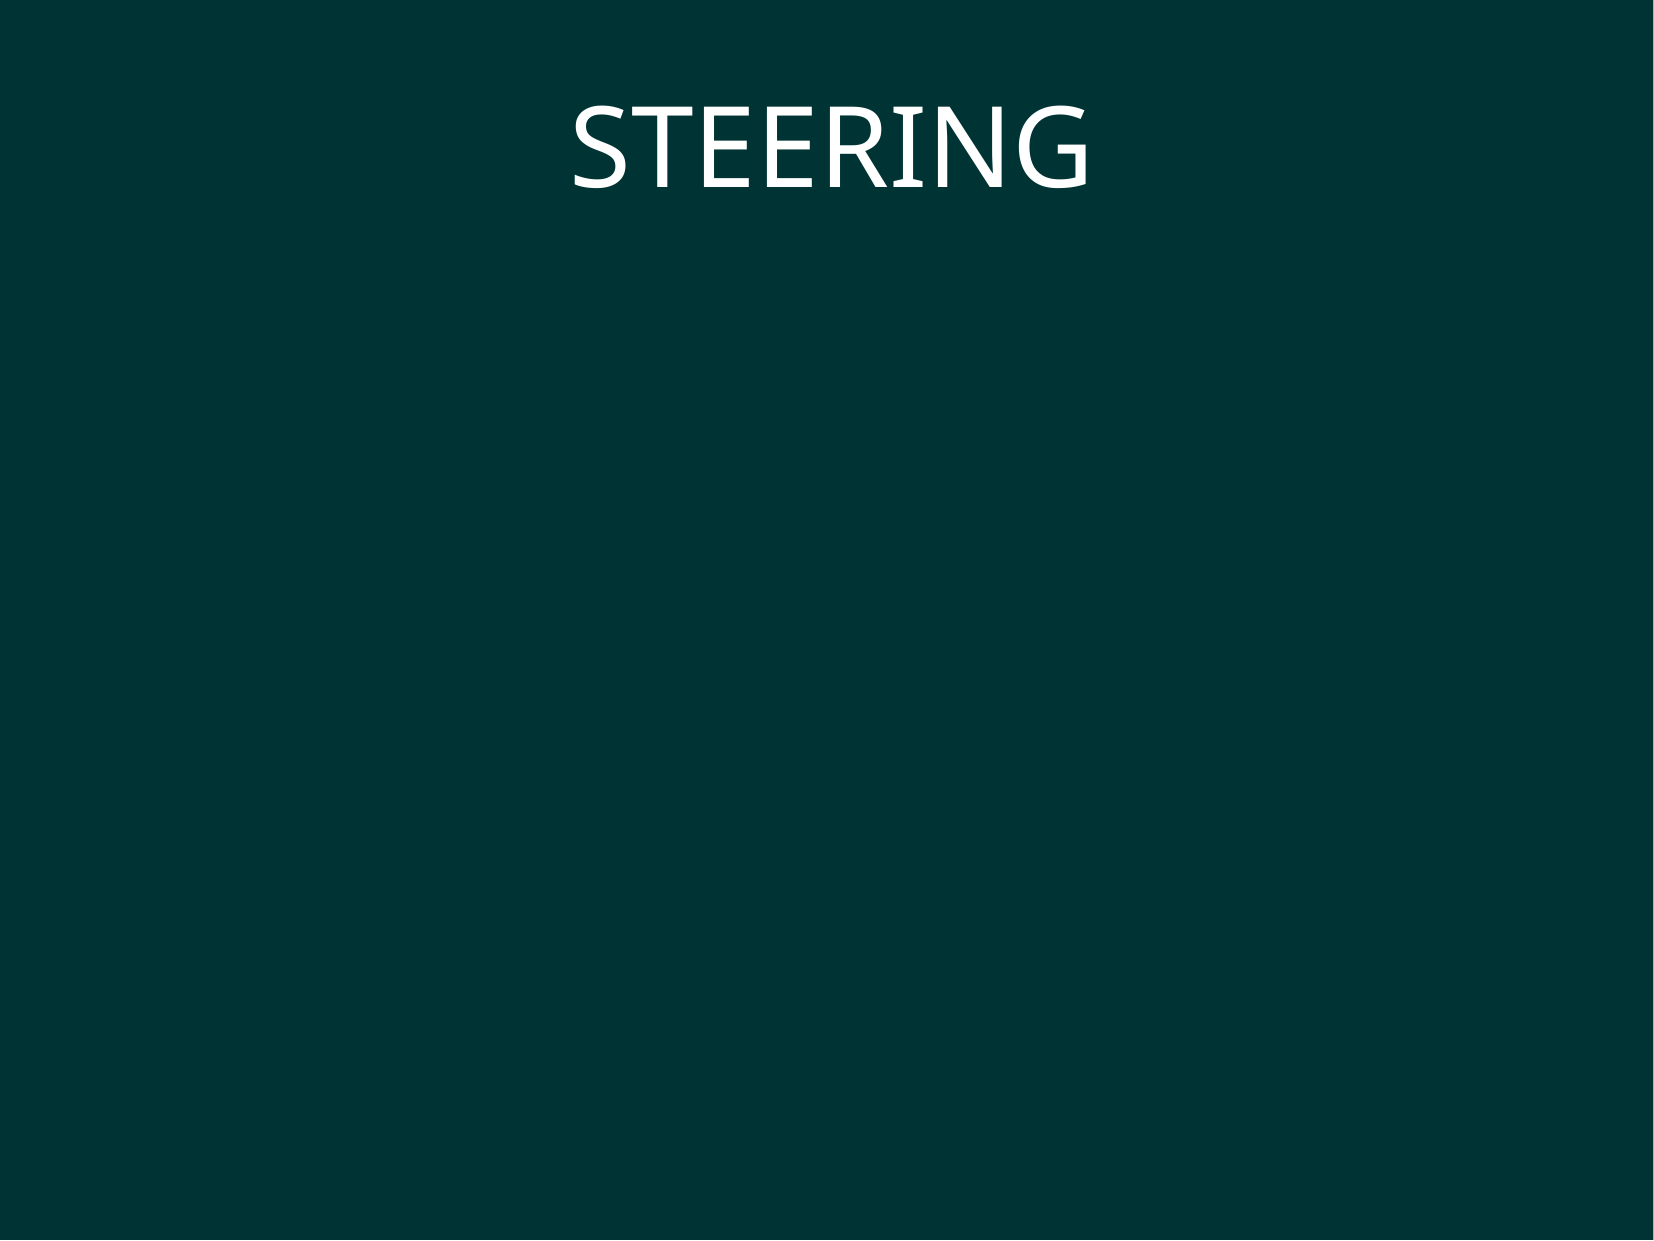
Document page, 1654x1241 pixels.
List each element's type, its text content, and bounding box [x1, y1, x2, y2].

text_box STEERING [555, 60, 1081, 202]
